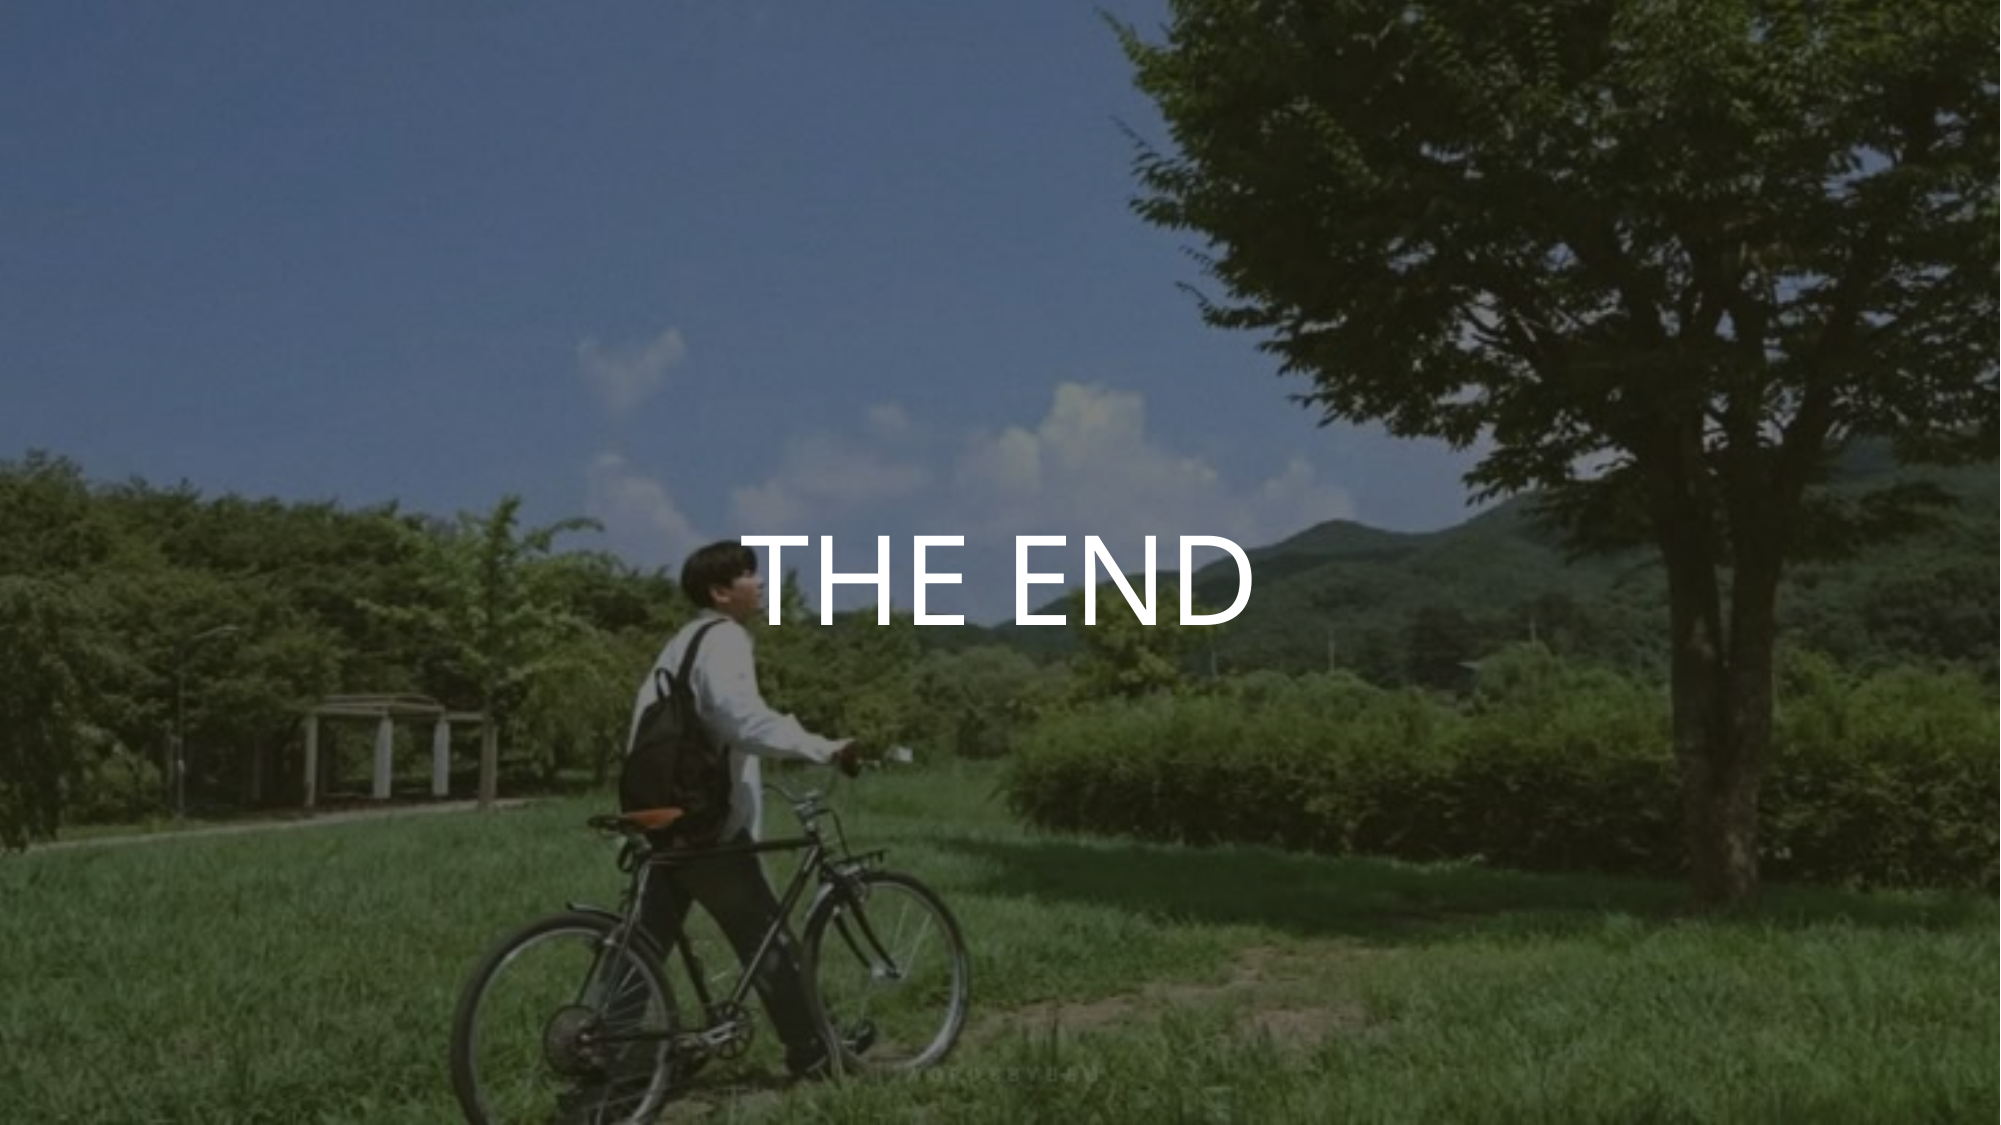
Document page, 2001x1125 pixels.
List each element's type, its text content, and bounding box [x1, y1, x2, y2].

picture [0, 0, 2000, 1125]
text_box THE END [249, 184, 1750, 660]
